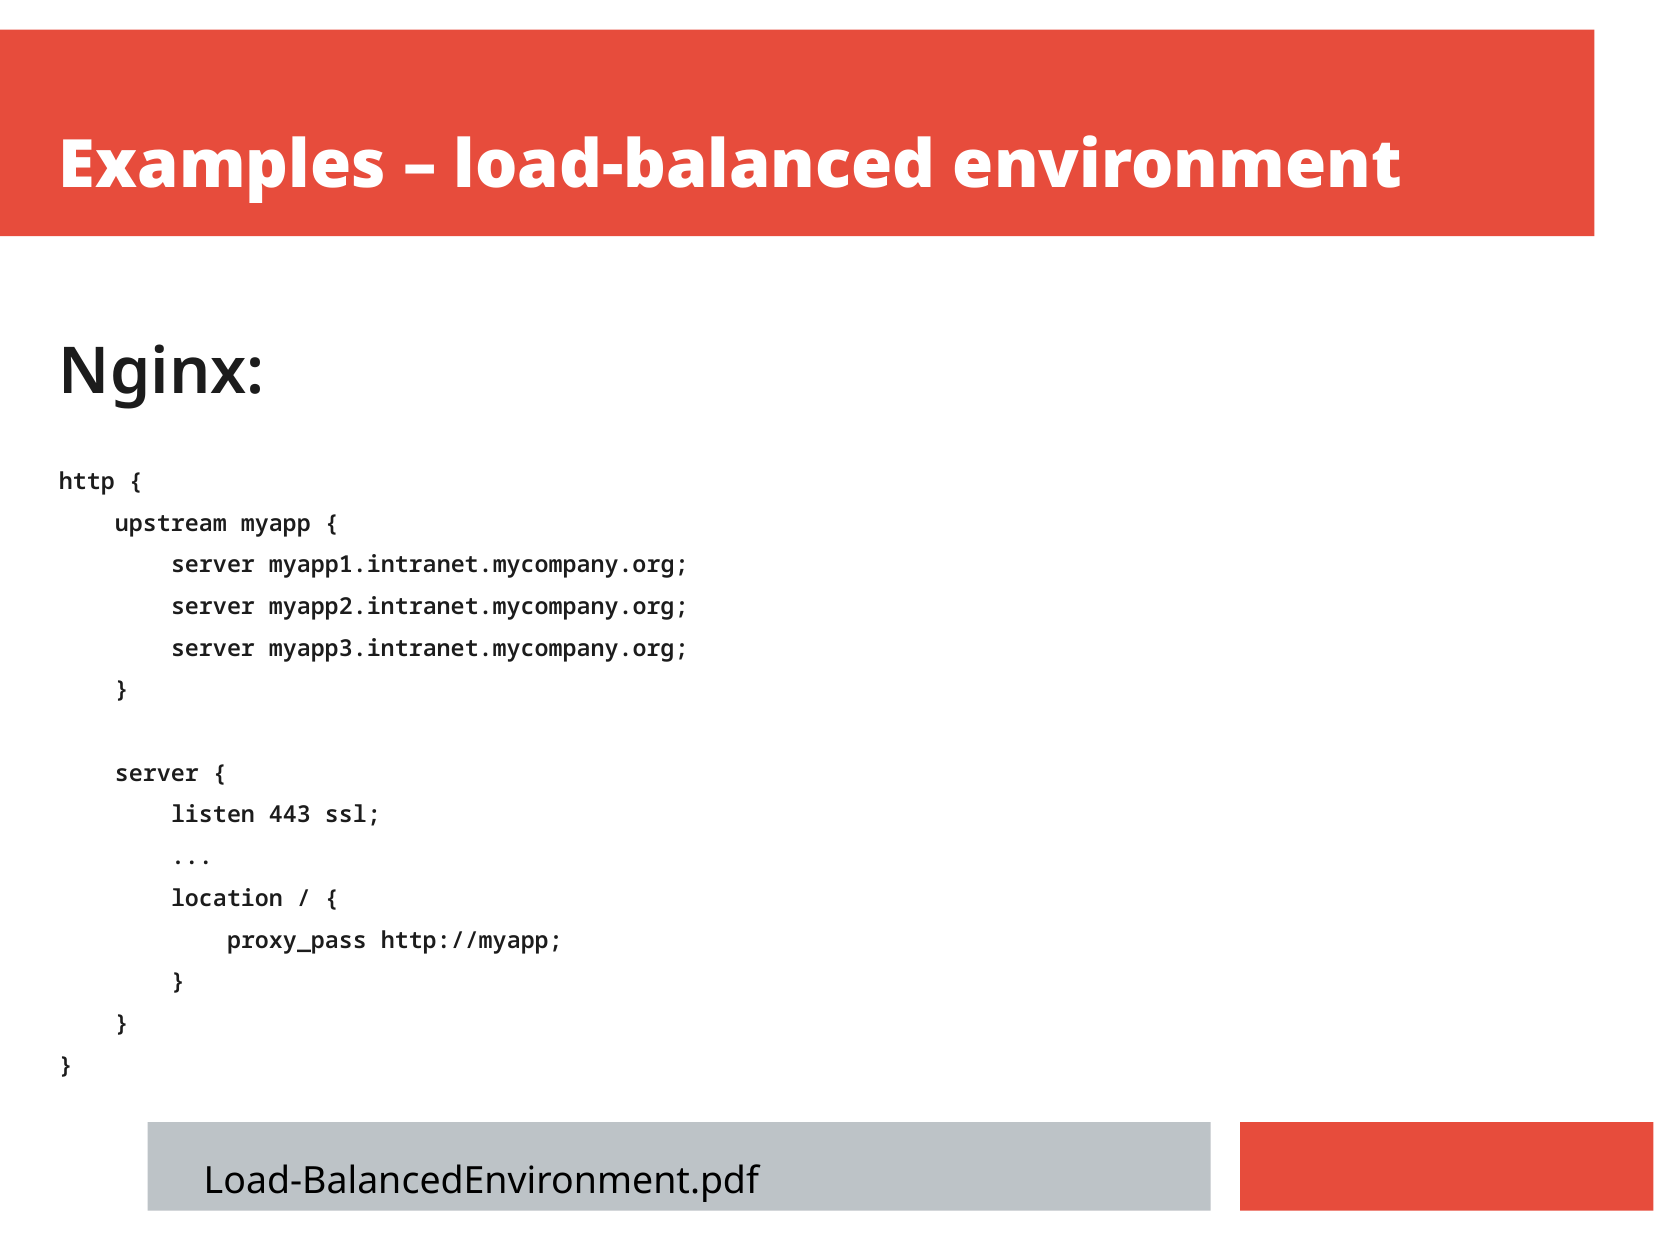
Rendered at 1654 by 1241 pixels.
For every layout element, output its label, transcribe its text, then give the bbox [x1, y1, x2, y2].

text_box Load-BalancedEnvironment.pdf [188, 1145, 719, 1208]
list Nginx: http { upstream myapp { server myapp1.intranet.mycompany.org; server myapp2.intranet.mycompany.org; server myapp3.intranet.mycompany.org; } server { listen 443 ssl; ... location / { proxy_pass http://myapp; } } } [59, 324, 1565, 1093]
title Examples – load-balanced environment [59, 59, 1595, 207]
